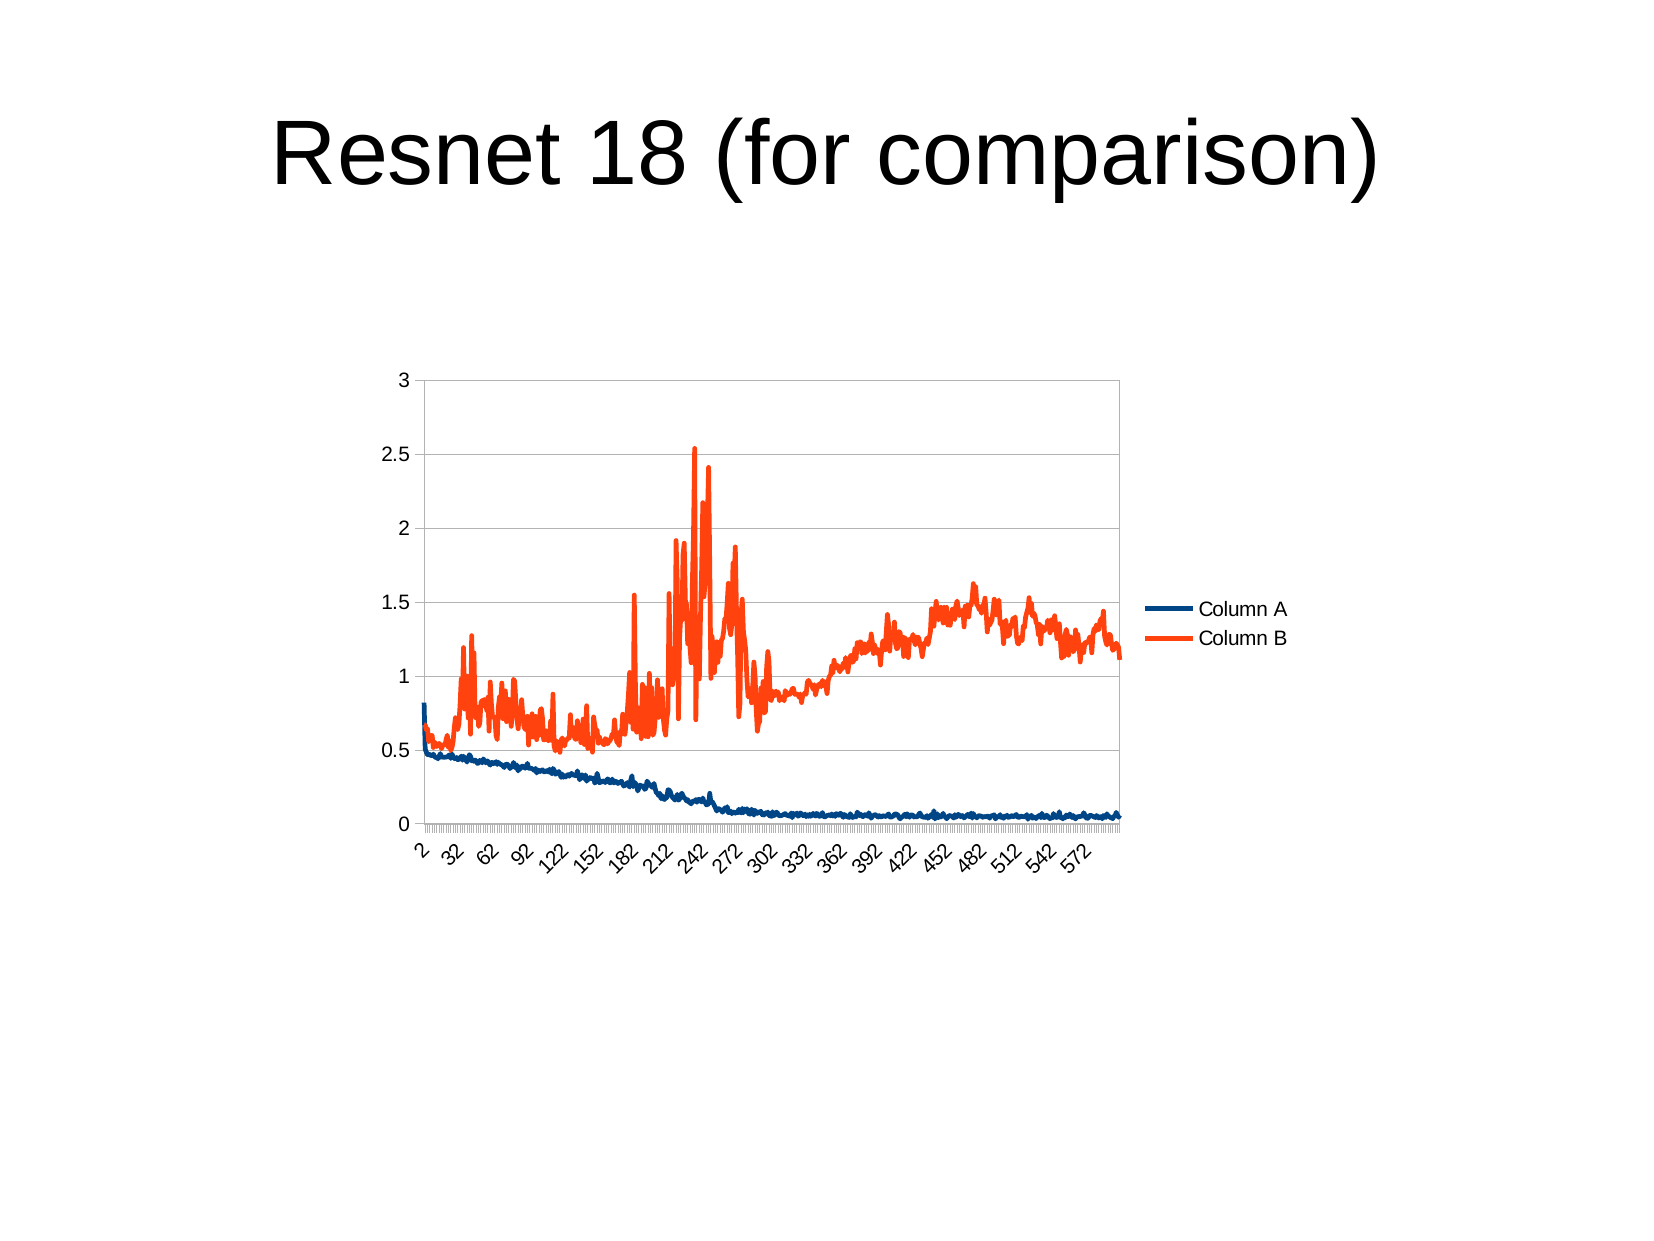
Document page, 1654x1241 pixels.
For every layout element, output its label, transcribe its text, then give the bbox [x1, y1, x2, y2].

chart [362, 357, 1308, 890]
title Resnet 18 (for comparison) [82, 49, 1571, 257]
